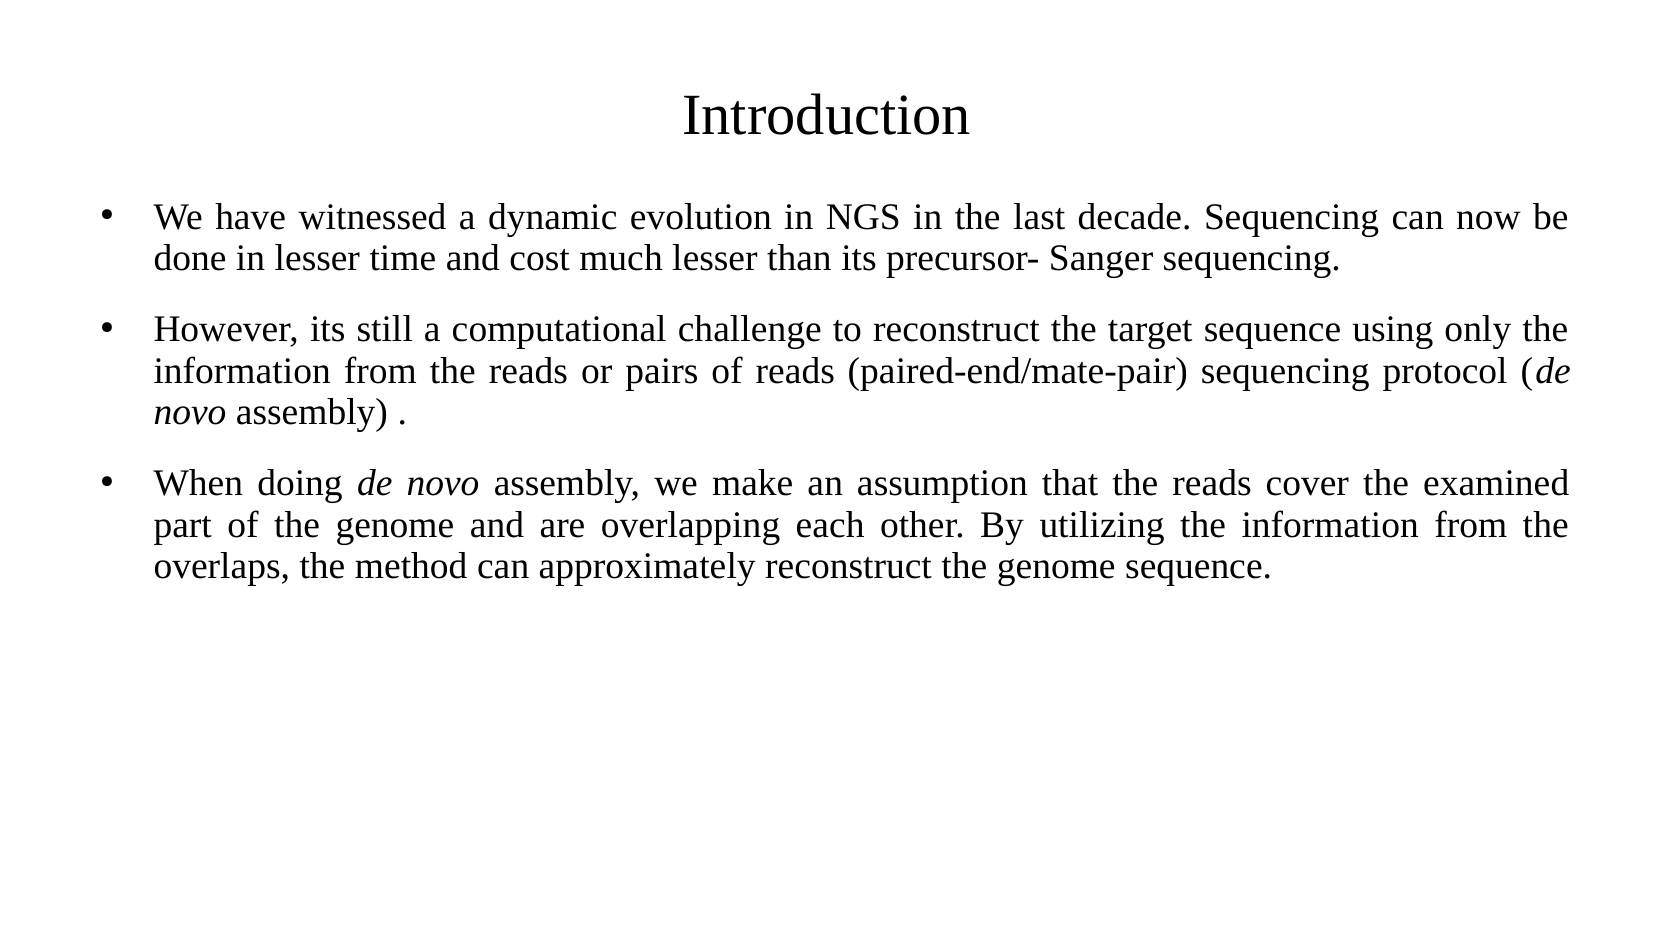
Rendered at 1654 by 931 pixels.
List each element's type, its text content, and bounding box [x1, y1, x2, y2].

list We have witnessed a dynamic evolution in NGS in the last decade. Sequencing can now be done in lesser time and cost much lesser than its precursor- Sanger sequencing. However, its still a computational challenge to reconstruct the target sequence using only the information from the reads or pairs of reads (paired-end/mate-pair) sequencing protocol (de novo assembly) . When doing de novo assembly, we make an assumption that the reads cover the examined part of the genome and are overlapping each other. By utilizing the information from the overlaps, the method can approximately reconstruct the genome sequence. [82, 195, 1571, 736]
title Introduction [82, 37, 1571, 193]
